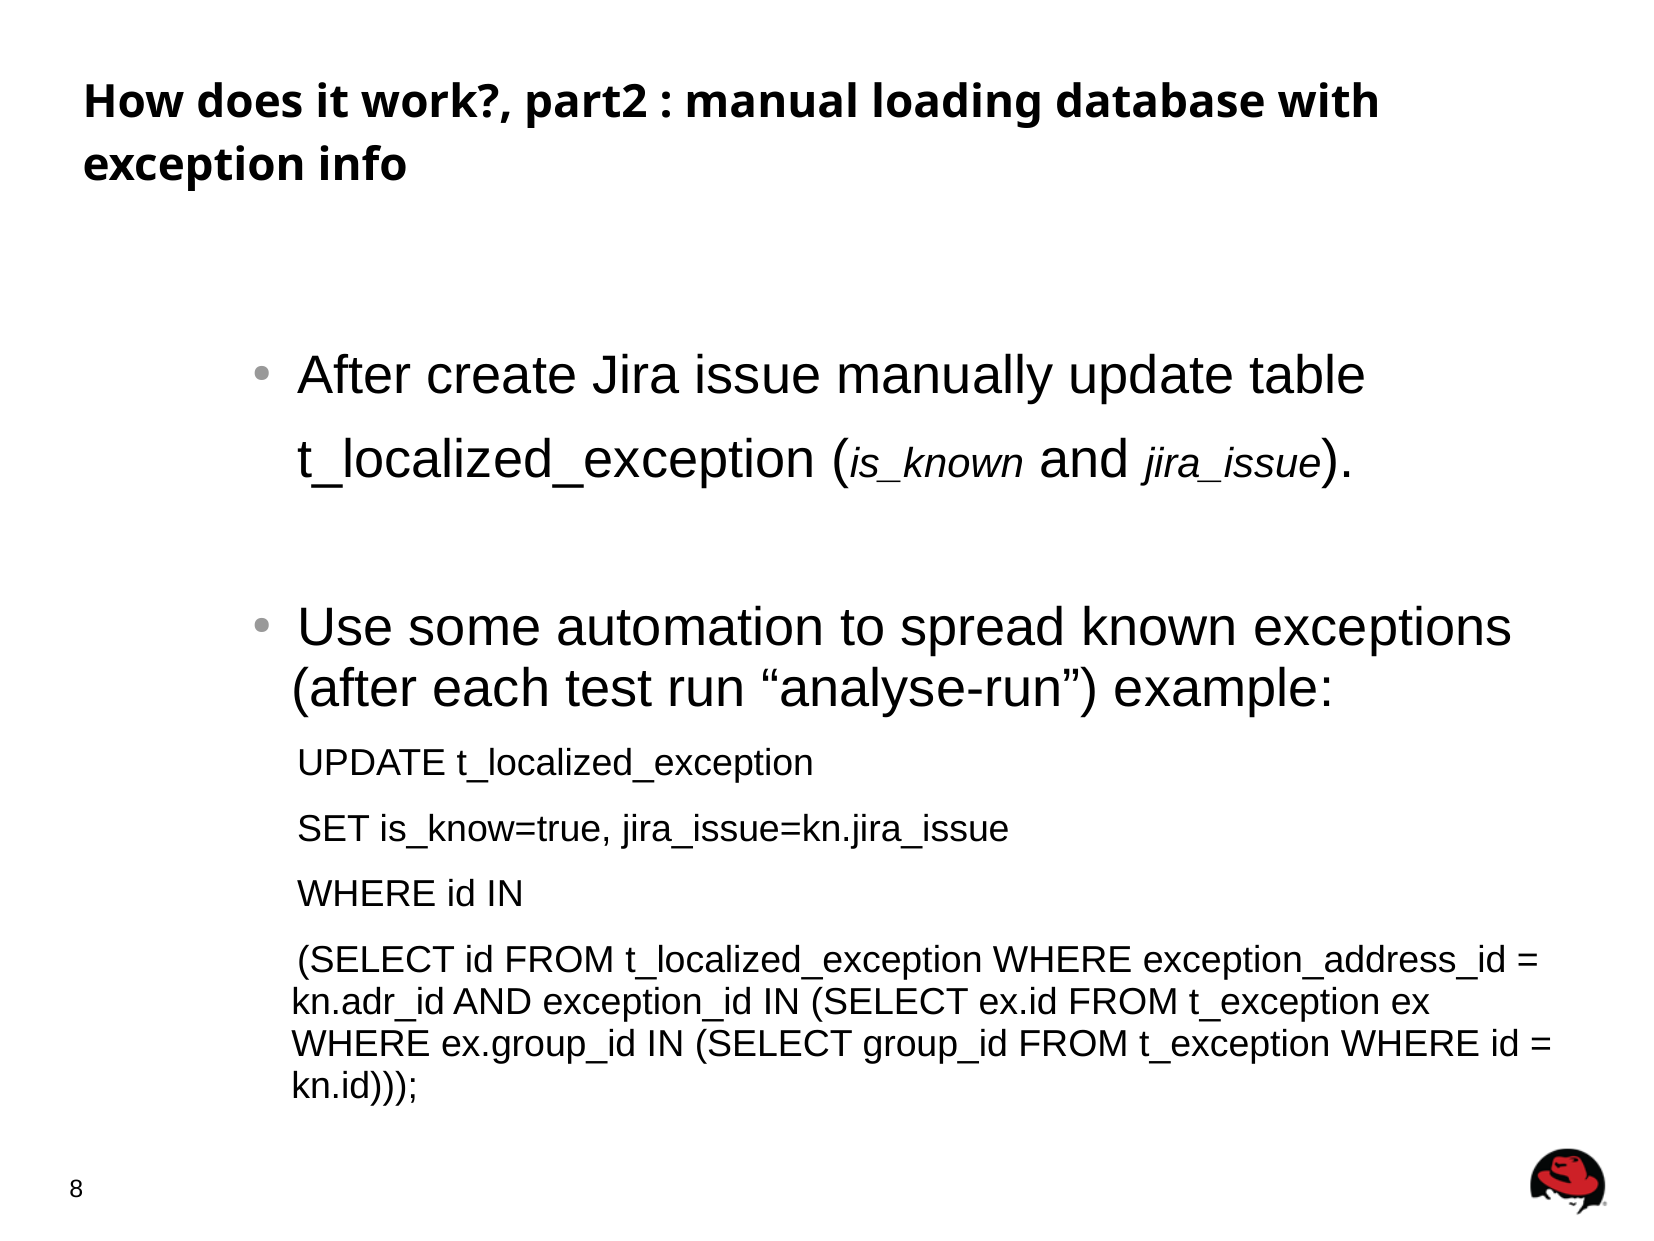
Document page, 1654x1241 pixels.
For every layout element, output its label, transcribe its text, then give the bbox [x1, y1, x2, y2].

title How does it work?, part2 : manual loading database with exception info [82, 37, 1571, 226]
list After create Jira issue manually update table t_localized_exception (is_known and jira_issue). Use some automation to spread known exceptions (after each test run “analyse-run”) example: UPDATE t_localized_exception SET is_know=true, jira_issue=kn.jira_issue WHERE id IN (SELECT id FROM t_localized_exception WHERE exception_address_id = kn.adr_id AND exception_id IN (SELECT ex.id FROM t_exception ex WHERE ex.group_id IN (SELECT group_id FROM t_exception WHERE id = kn.id))); [86, 235, 1576, 1126]
picture [1529, 1146, 1613, 1224]
